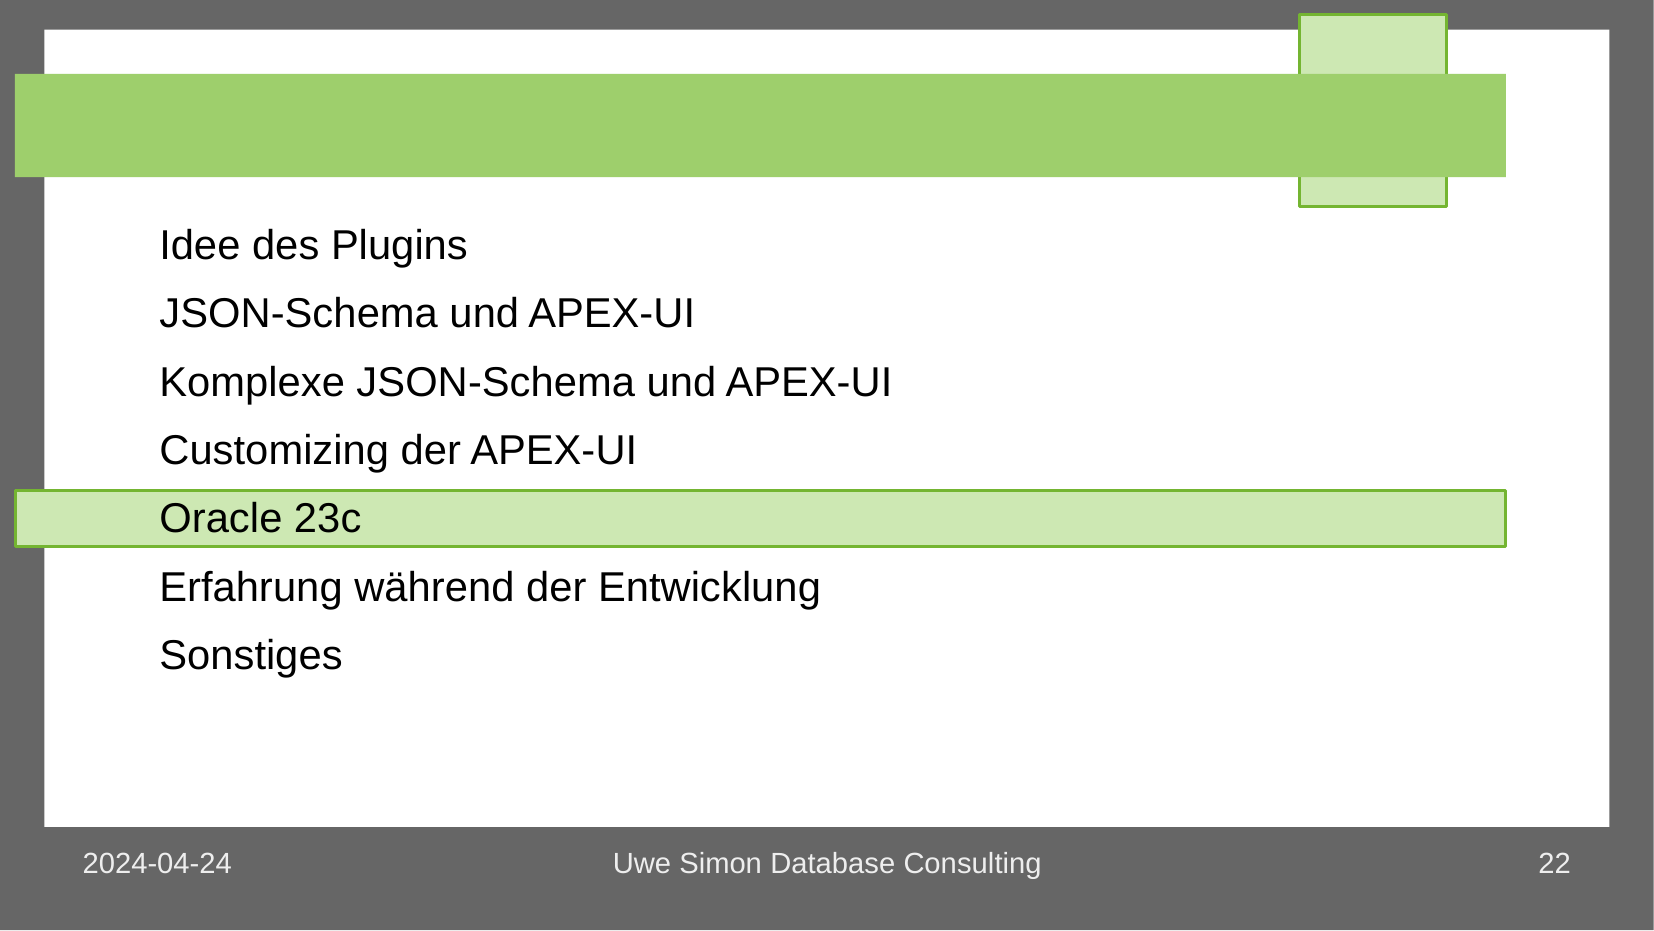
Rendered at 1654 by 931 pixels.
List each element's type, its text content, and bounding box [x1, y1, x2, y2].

list Idee des Plugins JSON-Schema und APEX-UI Komplexe JSON-Schema und APEX-UI Customizing der APEX-UI Oracle 23c Erfahrung während der Entwicklung Sonstiges [88, 221, 1565, 813]
text_box [15, 490, 88, 547]
